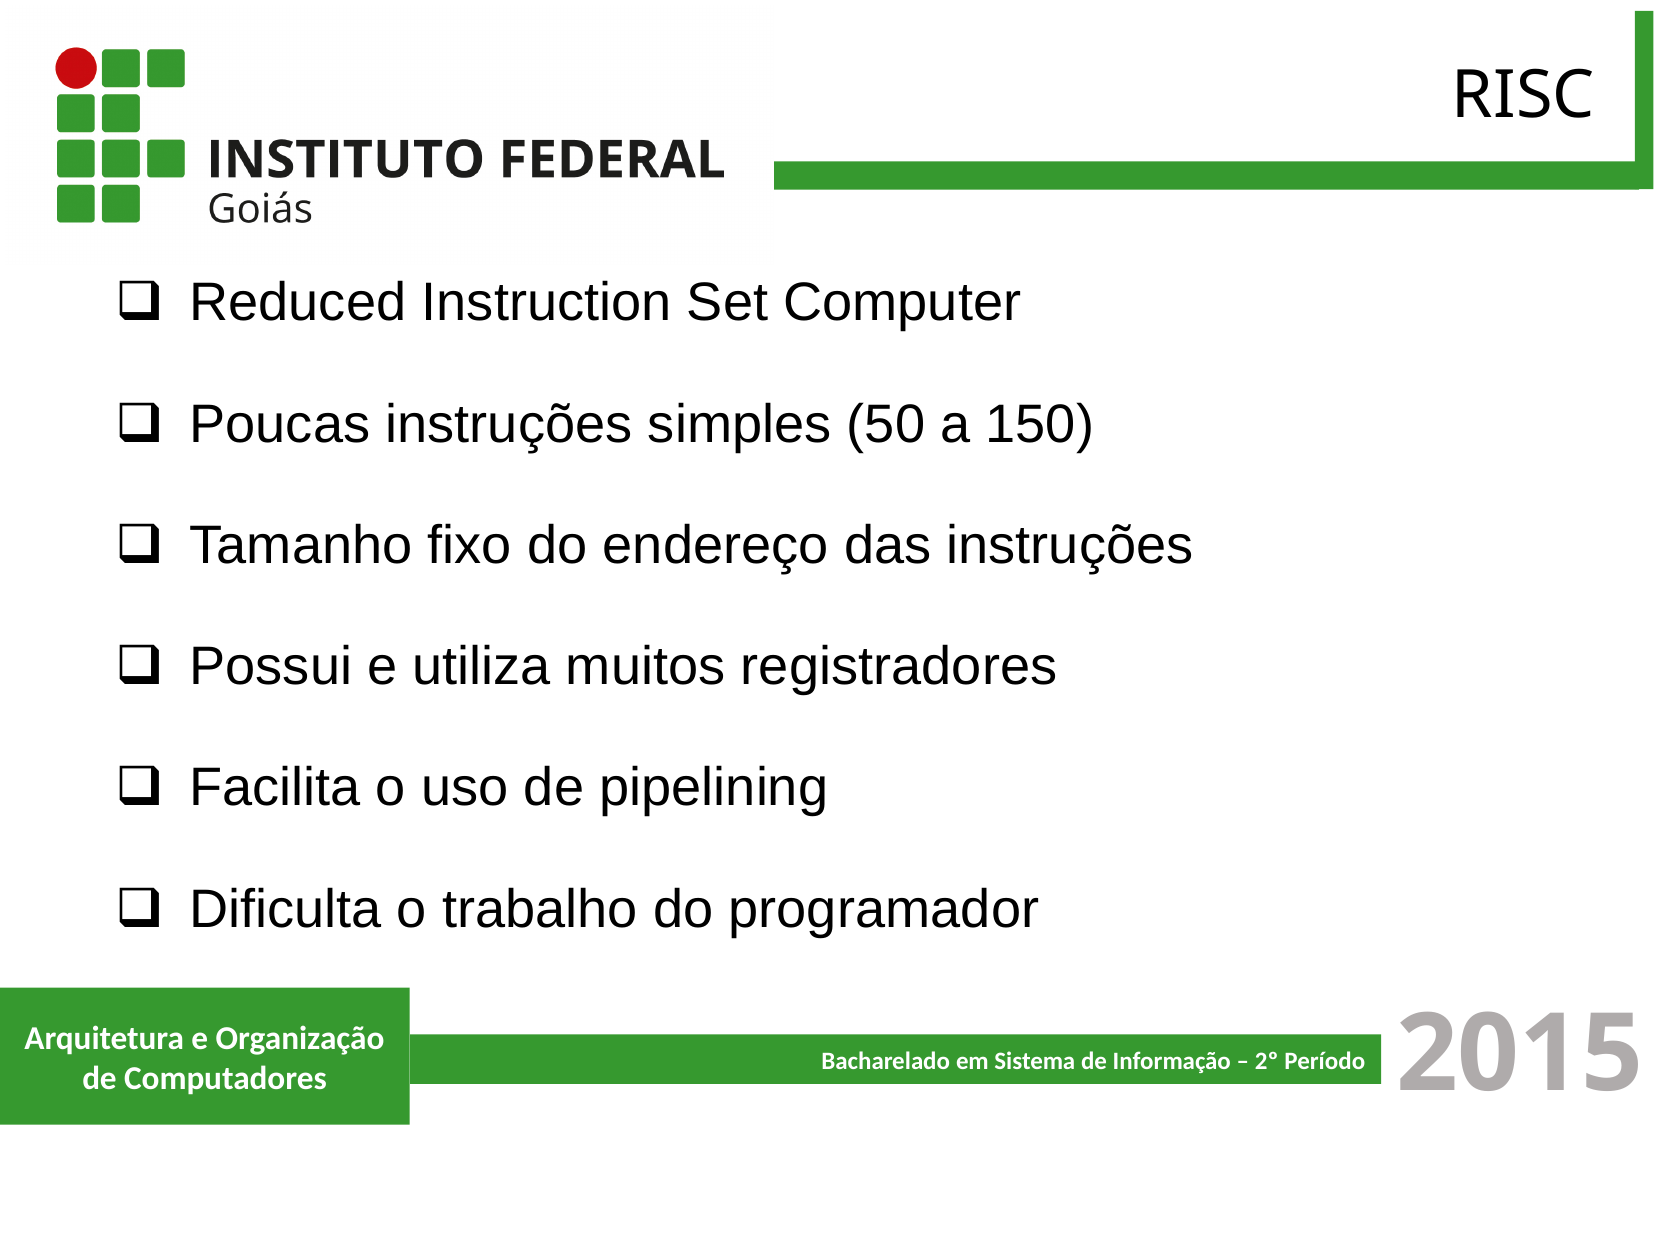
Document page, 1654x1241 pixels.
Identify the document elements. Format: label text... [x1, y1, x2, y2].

text_box 2015 [1381, 975, 1648, 1125]
text_box [774, 10, 1654, 190]
text_box RISC [860, 42, 1610, 138]
text_box Bacharelado em Sistema de Informação – 2º Período [410, 1034, 1382, 1084]
text_box q Reduced Instruction Set Computer q Poucas instruções simples (50 a 150) q Tamanho fixo do endereço das instruções q Possui e utiliza muitos registradores q Facilita o uso de pipelining q Dificulta o trabalho do programador [59, 264, 1615, 946]
picture [5, 5, 774, 265]
text_box Arquitetura e Organização de Computadores [0, 987, 410, 1125]
